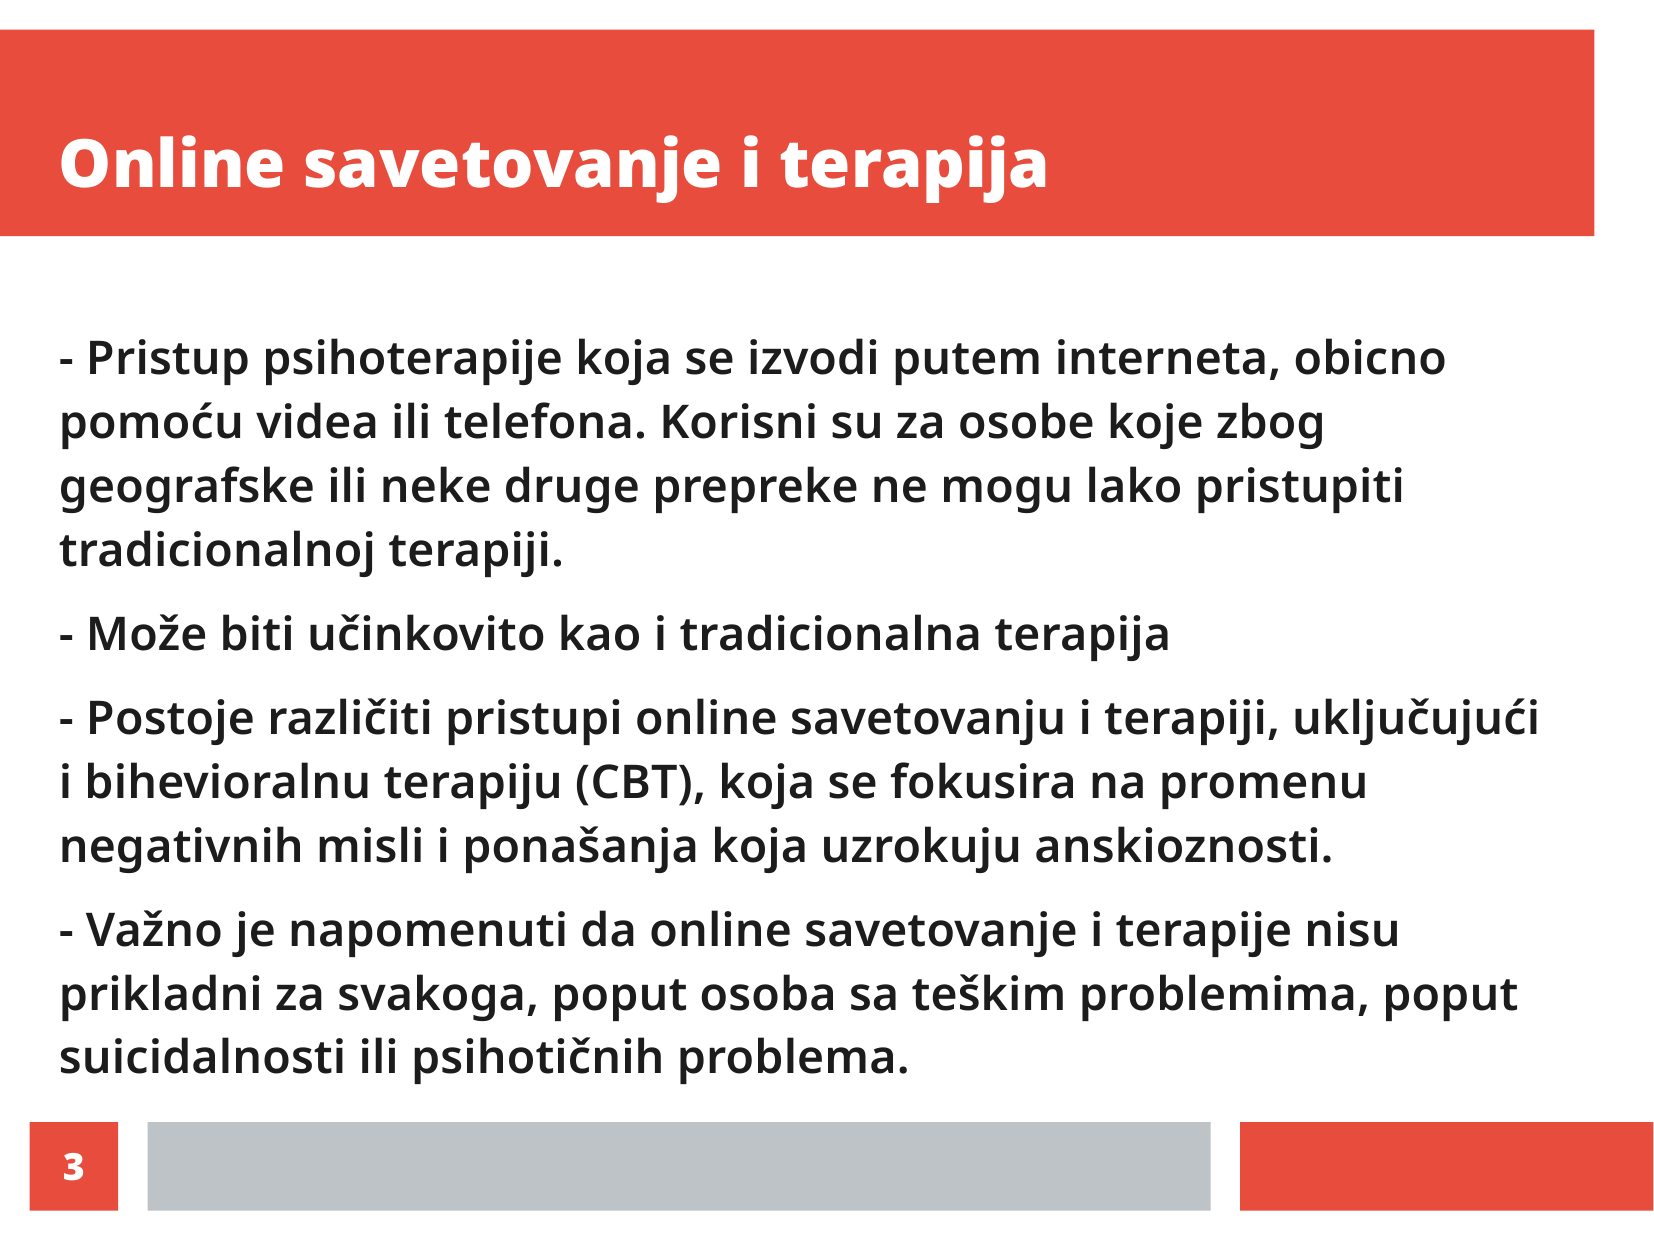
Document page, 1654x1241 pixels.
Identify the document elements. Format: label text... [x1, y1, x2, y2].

title Online savetovanje i terapija [59, 59, 1595, 207]
list - Pristup psihoterapije koja se izvodi putem interneta, obicno pomoću videa ili telefona. Korisni su za osobe koje zbog geografske ili neke druge prepreke ne mogu lako pristupiti tradicionalnoj terapiji. - Može biti učinkovito kao i tradicionalna terapija - Postoje različiti pristupi online savetovanju i terapiji, uključujući i bihevioralnu terapiju (CBT), koja se fokusira na promenu negativnih misli i ponašanja koja uzrokuju anskioznosti. - Važno je napomenuti da online savetovanje i terapije nisu prikladni za svakoga, poput osoba sa teškim problemima, poput suicidalnosti ili psihotičnih problema. [59, 324, 1565, 1093]
